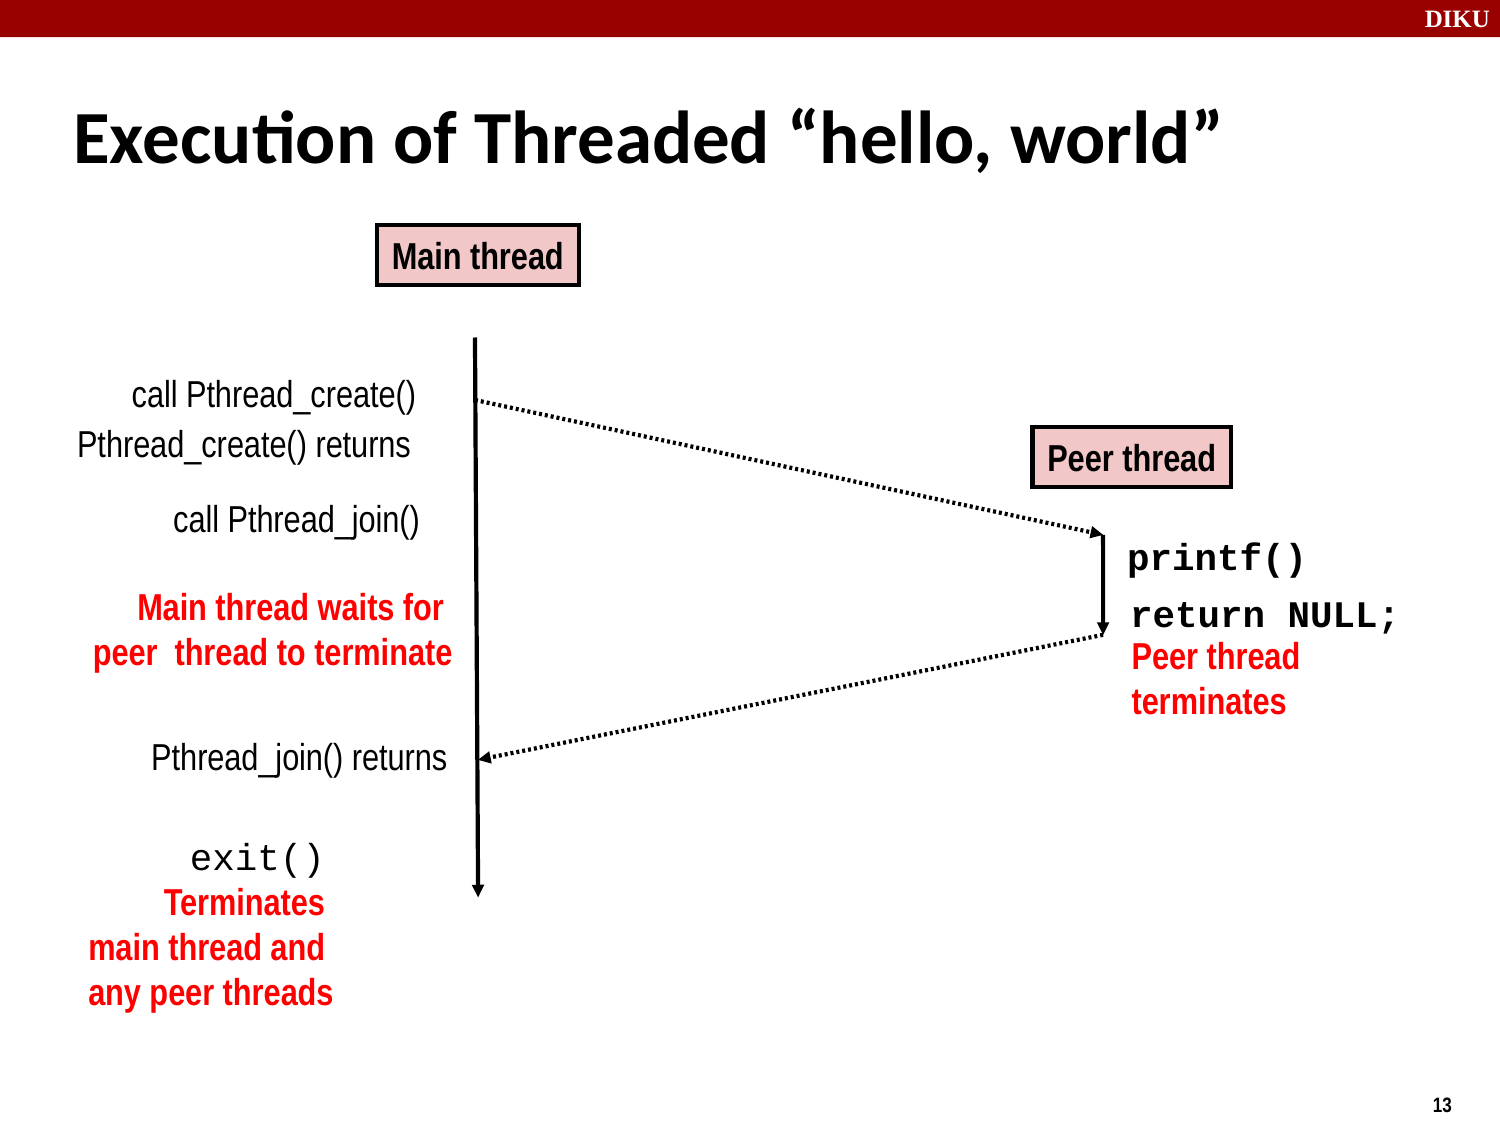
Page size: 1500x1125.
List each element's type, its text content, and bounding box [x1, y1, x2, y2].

text_box call Pthread_join() [158, 487, 435, 548]
text_box Peer thread terminates [1116, 624, 1316, 730]
text_box call Pthread_create() [116, 362, 430, 423]
text_box return NULL; [1115, 582, 1415, 643]
text_box exit() Terminates main thread and any peer threads [73, 825, 349, 1020]
text_box Peer thread [1032, 427, 1231, 487]
text_box Main thread waits for peer thread to terminate [78, 575, 467, 680]
text_box Pthread_join() returns [49, 725, 463, 785]
text_box Pthread_create() returns [62, 412, 424, 473]
text_box printf() [1112, 525, 1322, 585]
text_box Main thread [377, 224, 579, 285]
text_box Execution of Threaded “hello, world” [58, 71, 1304, 197]
